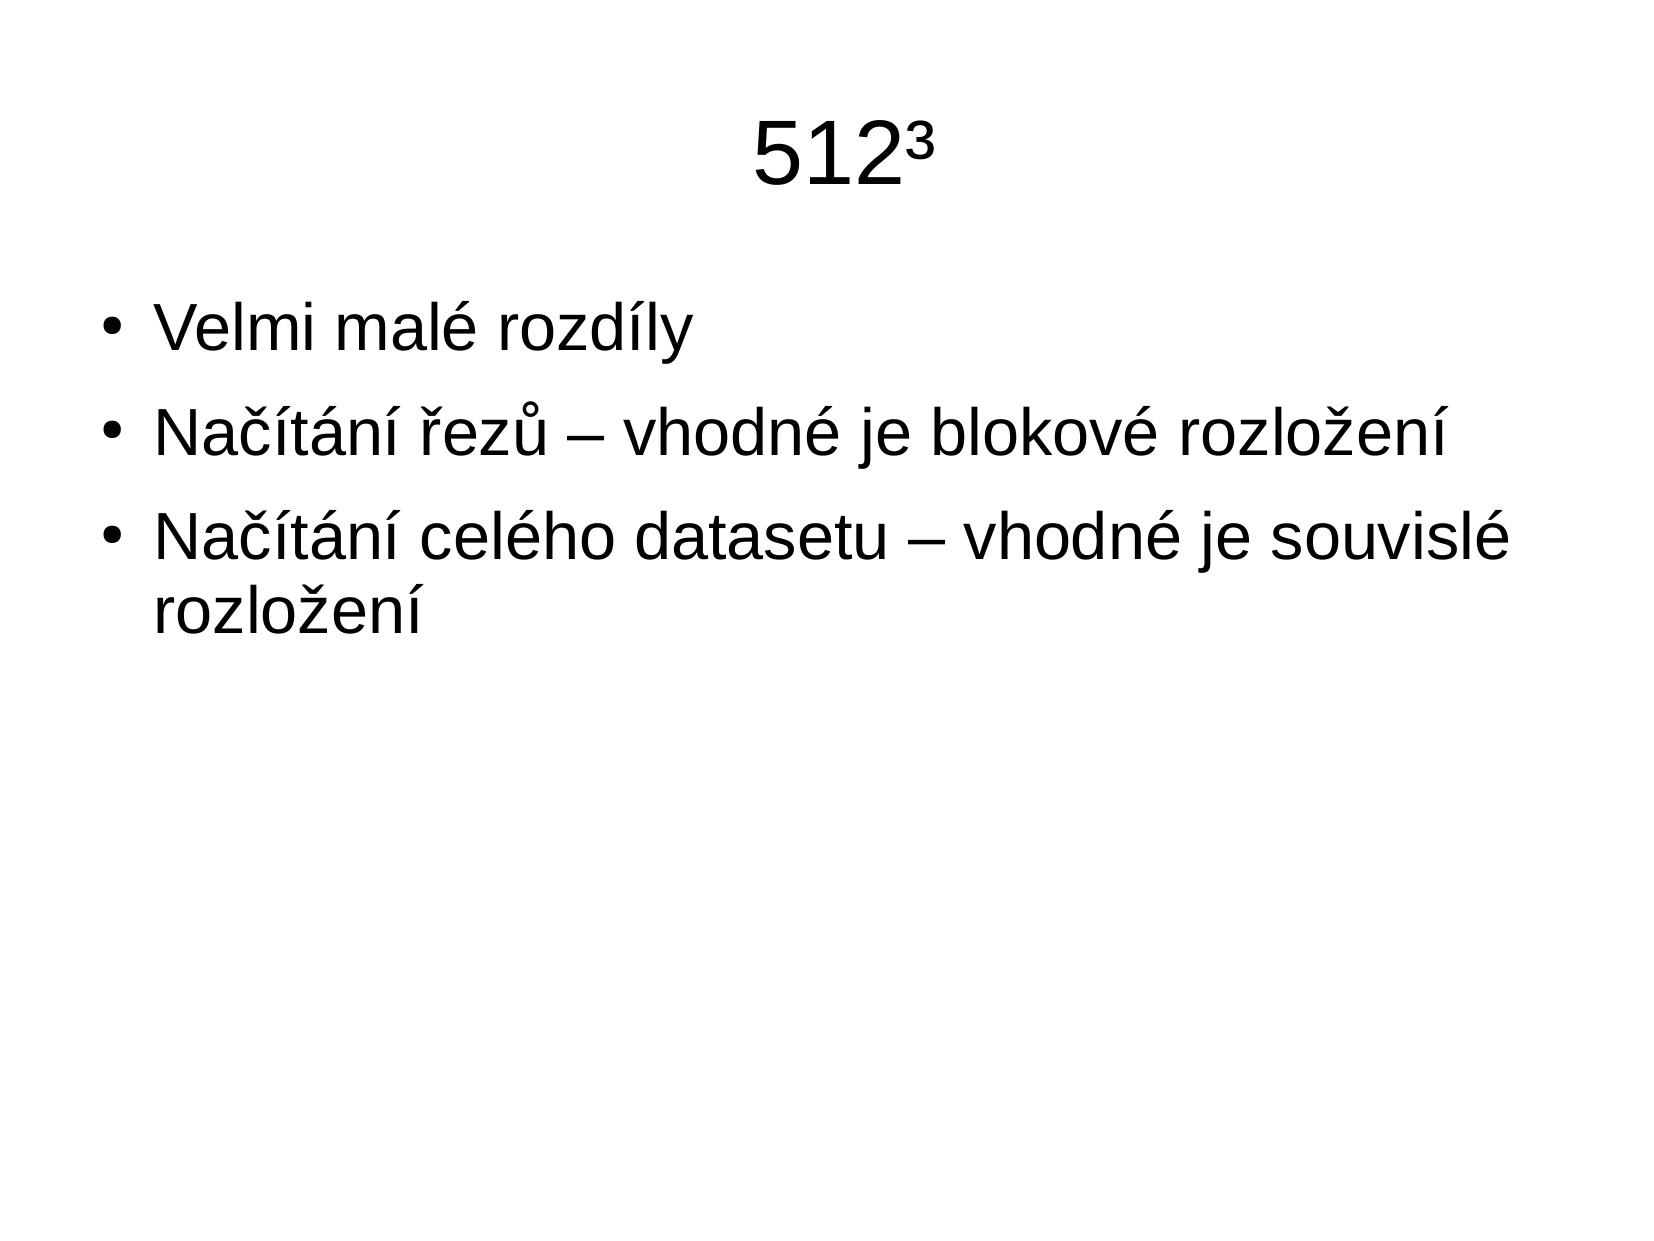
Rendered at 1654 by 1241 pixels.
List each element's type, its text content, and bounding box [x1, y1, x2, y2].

title 512³ [82, 49, 1571, 257]
list Velmi malé rozdíly Načítání řezů – vhodné je blokové rozložení Načítání celého datasetu – vhodné je souvislé rozložení [82, 290, 1571, 1010]
